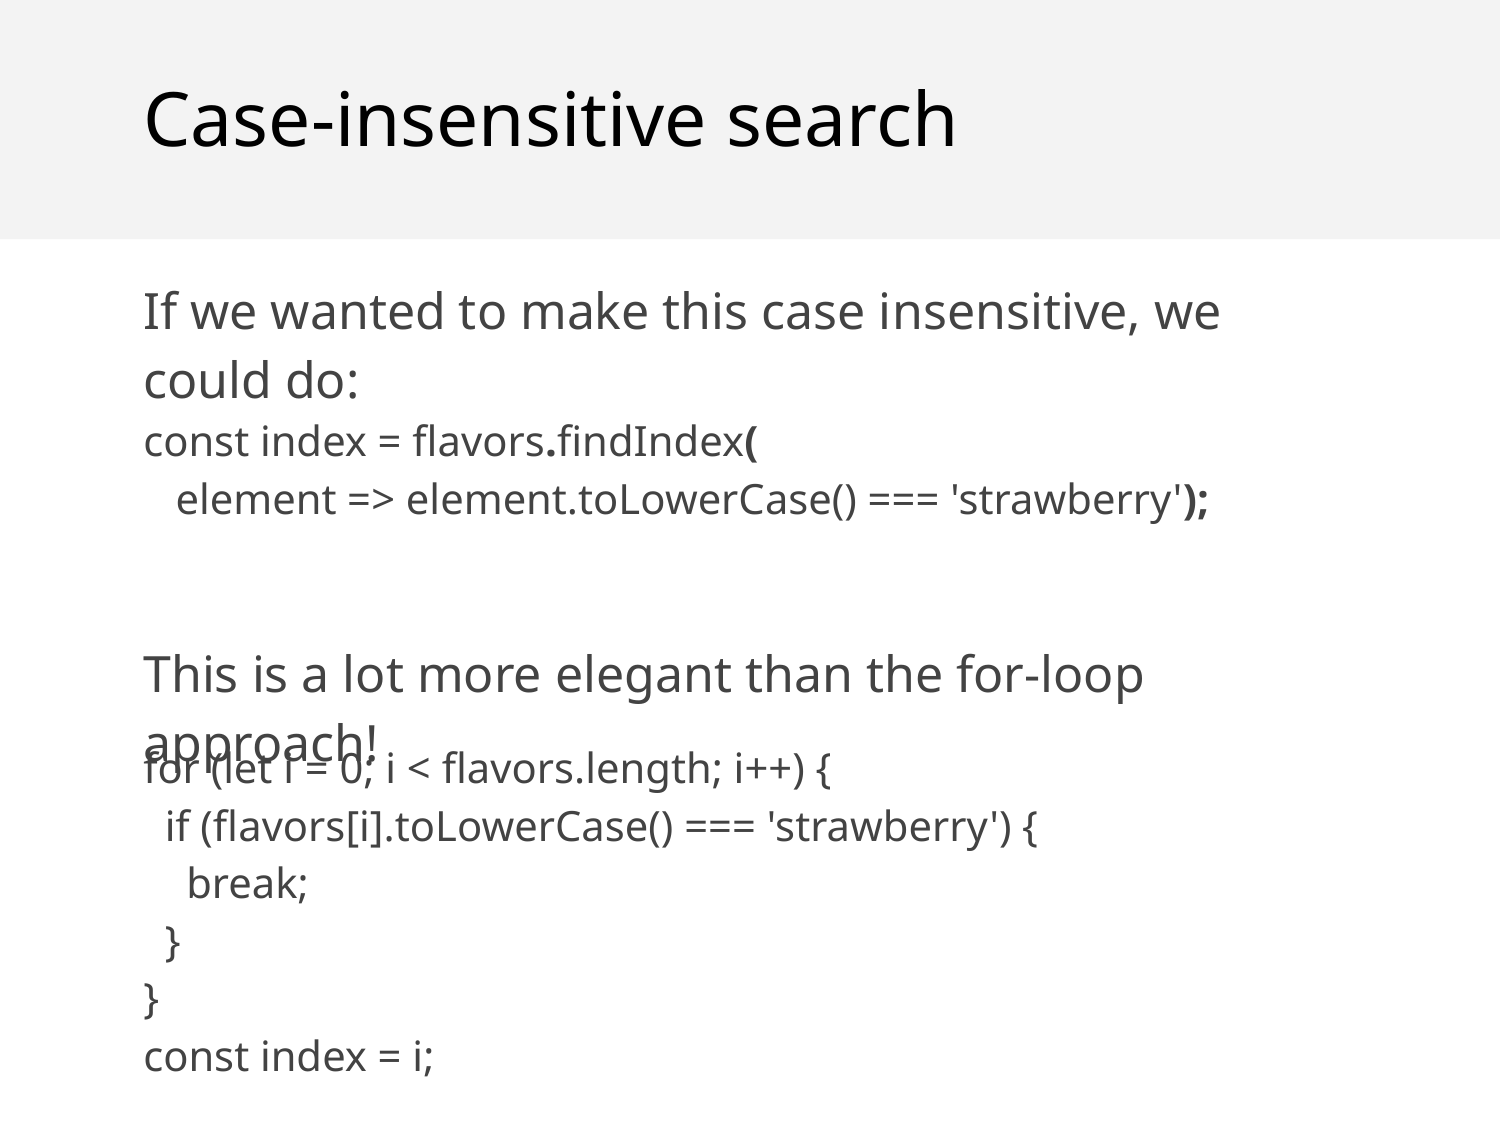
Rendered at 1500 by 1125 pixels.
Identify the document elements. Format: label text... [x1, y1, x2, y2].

list This is a lot more elegant than the for-loop approach! [128, 618, 1372, 719]
list If we wanted to make this case insensitive, we could do: [128, 255, 1372, 392]
title Case-insensitive search [128, 56, 1372, 183]
text_box for (let i = 0; i < flavors.length; i++) { if (flavors[i].toLowerCase() === 'strawberry') { break; } } const index = i; [128, 719, 1472, 1078]
text_box const index = flavors.findIndex( element => element.toLowerCase() === 'strawberry'); [128, 392, 1472, 693]
